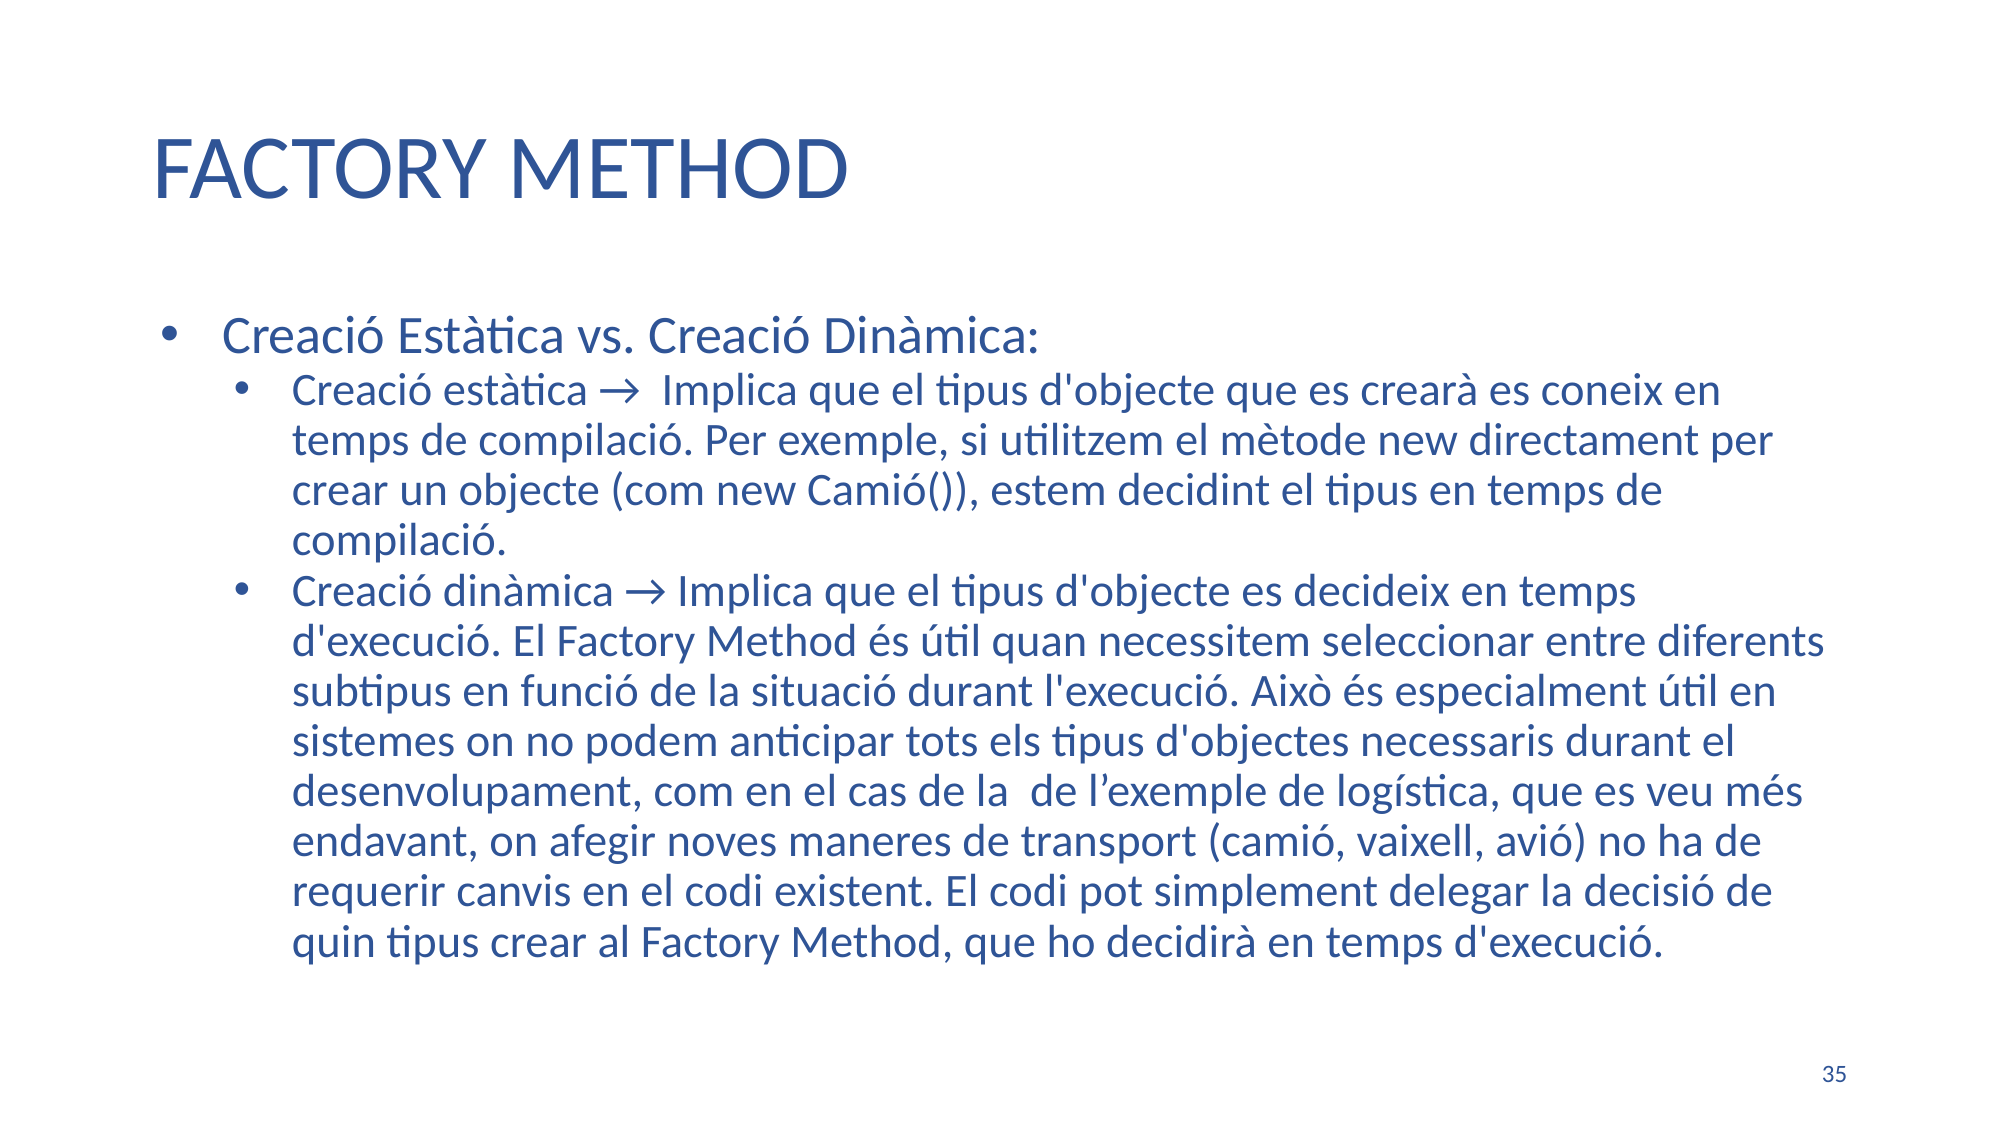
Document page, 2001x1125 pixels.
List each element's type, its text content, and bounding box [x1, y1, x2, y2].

slide_number <number> [1412, 1042, 1863, 1103]
title FACTORY METHOD [137, 59, 1863, 278]
list Creació Estàtica vs. Creació Dinàmica: Creació estàtica → Implica que el tipus d'objecte que es crearà es coneix en temps de compilació. Per exemple, si utilitzem el mètode new directament per crear un objecte (com new Camió()), estem decidint el tipus en temps de compilació. Creació dinàmica → Implica que el tipus d'objecte es decideix en temps d'execució. El Factory Method és útil quan necessitem seleccionar entre diferents subtipus en funció de la situació durant l'execució. Això és especialment útil en sistemes on no podem anticipar tots els tipus d'objectes necessaris durant el desenvolupament, com en el cas de la de l’exemple de logística, que es veu més endavant, on afegir noves maneres de transport (camió, vaixell, avió) no ha de requerir canvis en el codi existent. El codi pot simplement delegar la decisió de quin tipus crear al Factory Method, que ho decidirà en temps d'execució. [137, 299, 1863, 1014]
